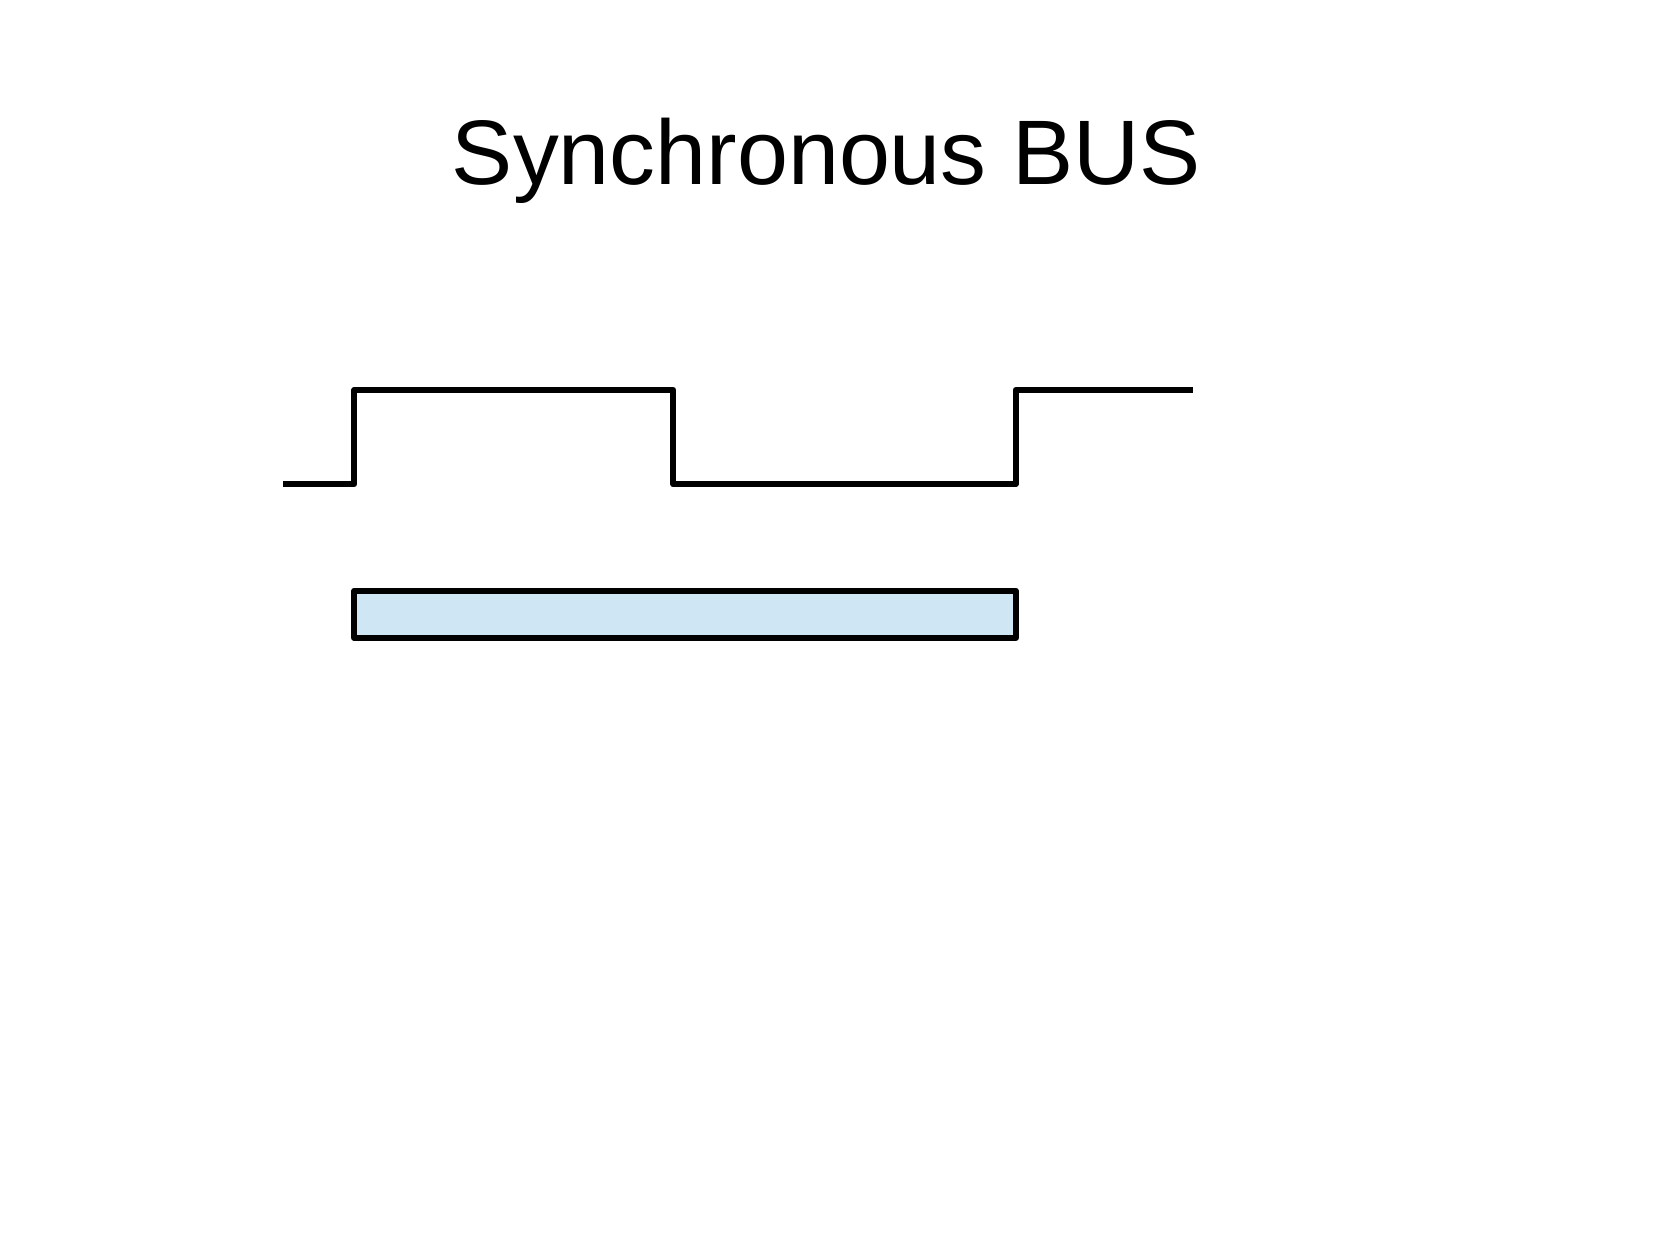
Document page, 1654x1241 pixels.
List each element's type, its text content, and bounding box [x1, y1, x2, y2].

text_box [354, 590, 1016, 638]
title Synchronous BUS [82, 49, 1571, 257]
